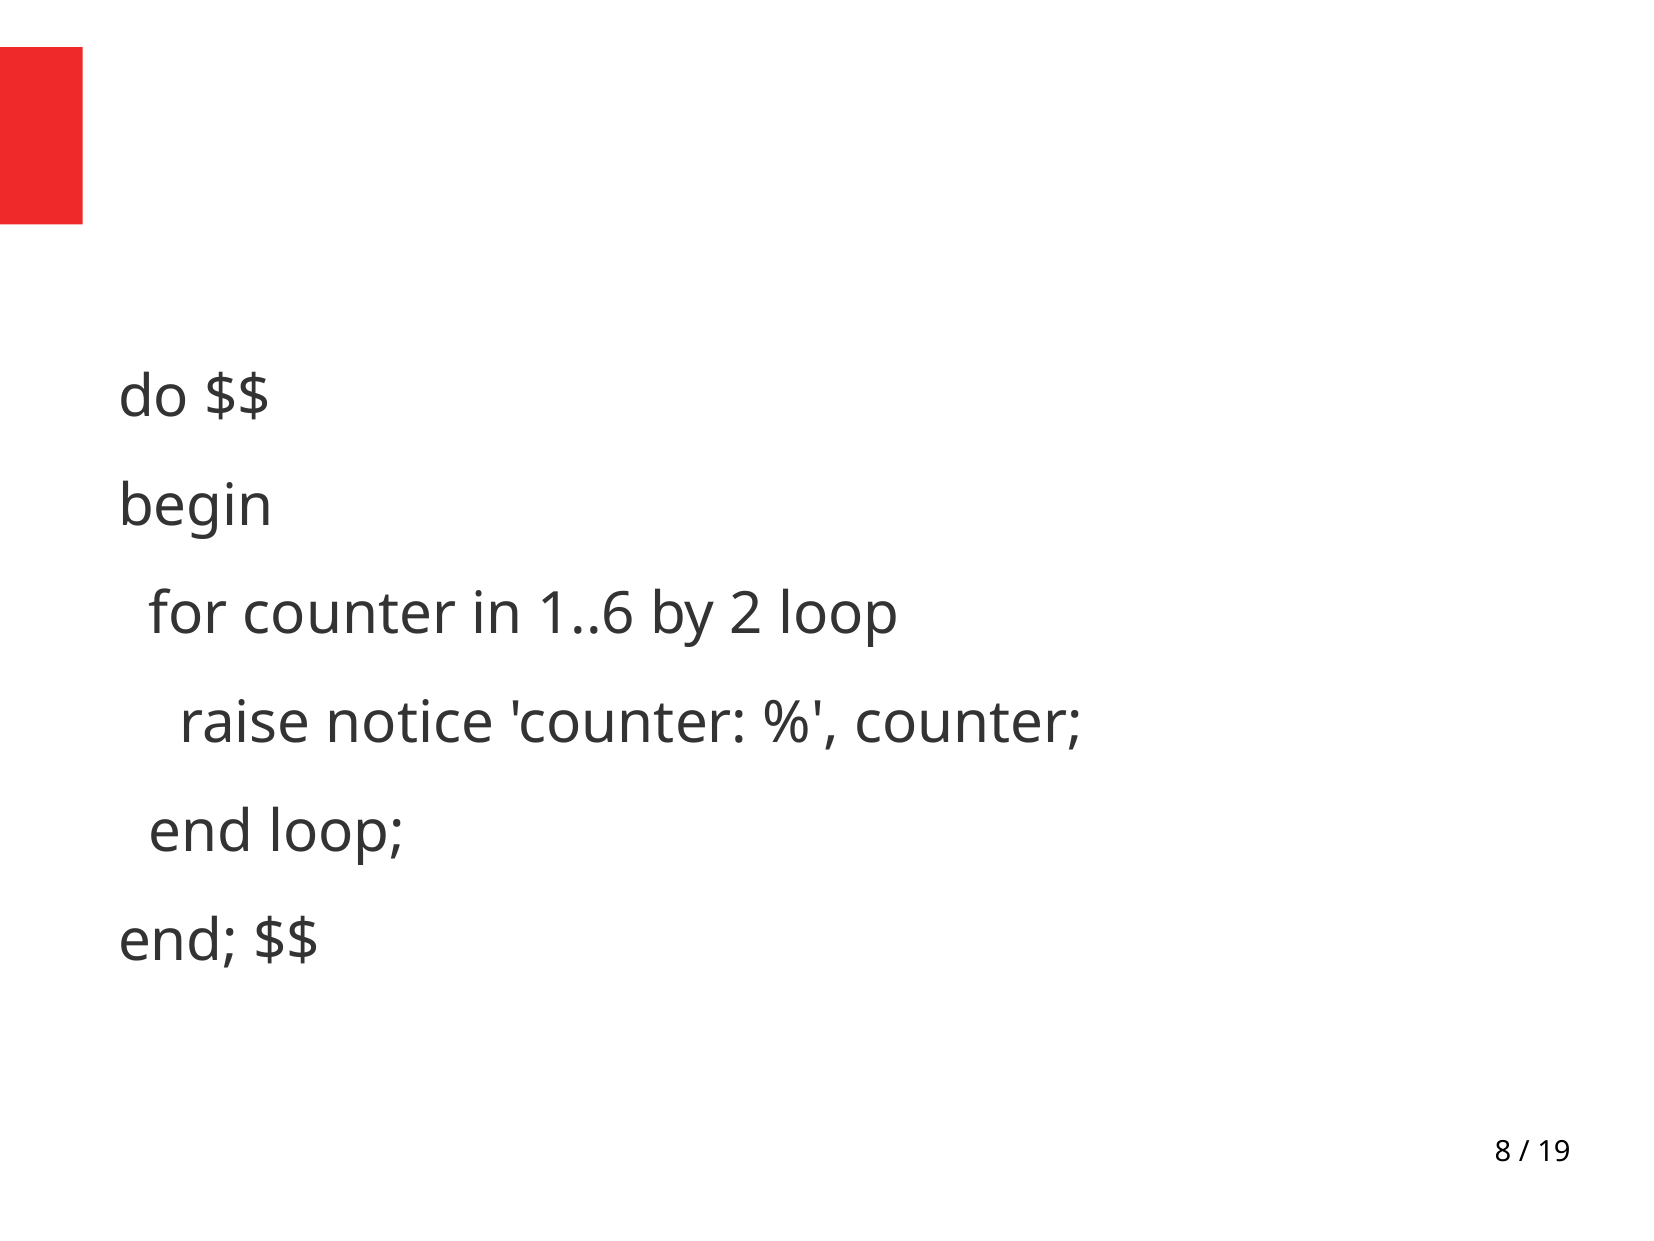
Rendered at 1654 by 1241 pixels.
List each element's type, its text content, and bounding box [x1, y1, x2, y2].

list do $$ begin for counter in 1..6 by 2 loop raise notice 'counter: %', counter; end loop; end; $$ [118, 354, 1536, 1074]
